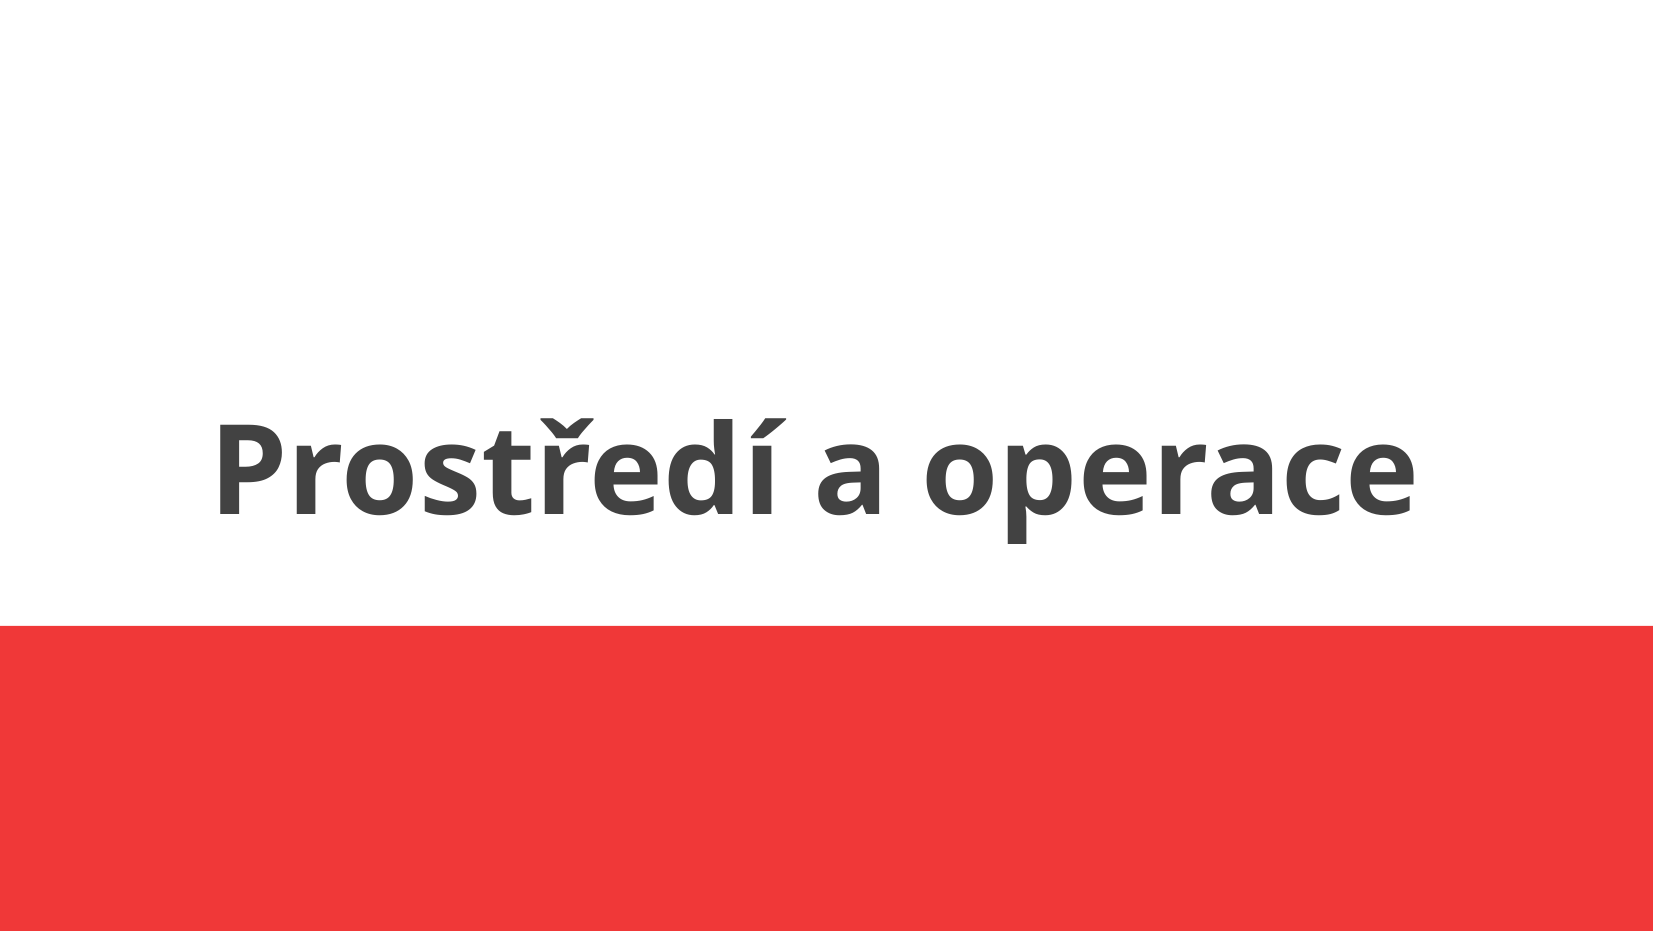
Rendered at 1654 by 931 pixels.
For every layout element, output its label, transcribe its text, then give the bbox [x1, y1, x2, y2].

title Prostředí a operace [70, 322, 1560, 609]
